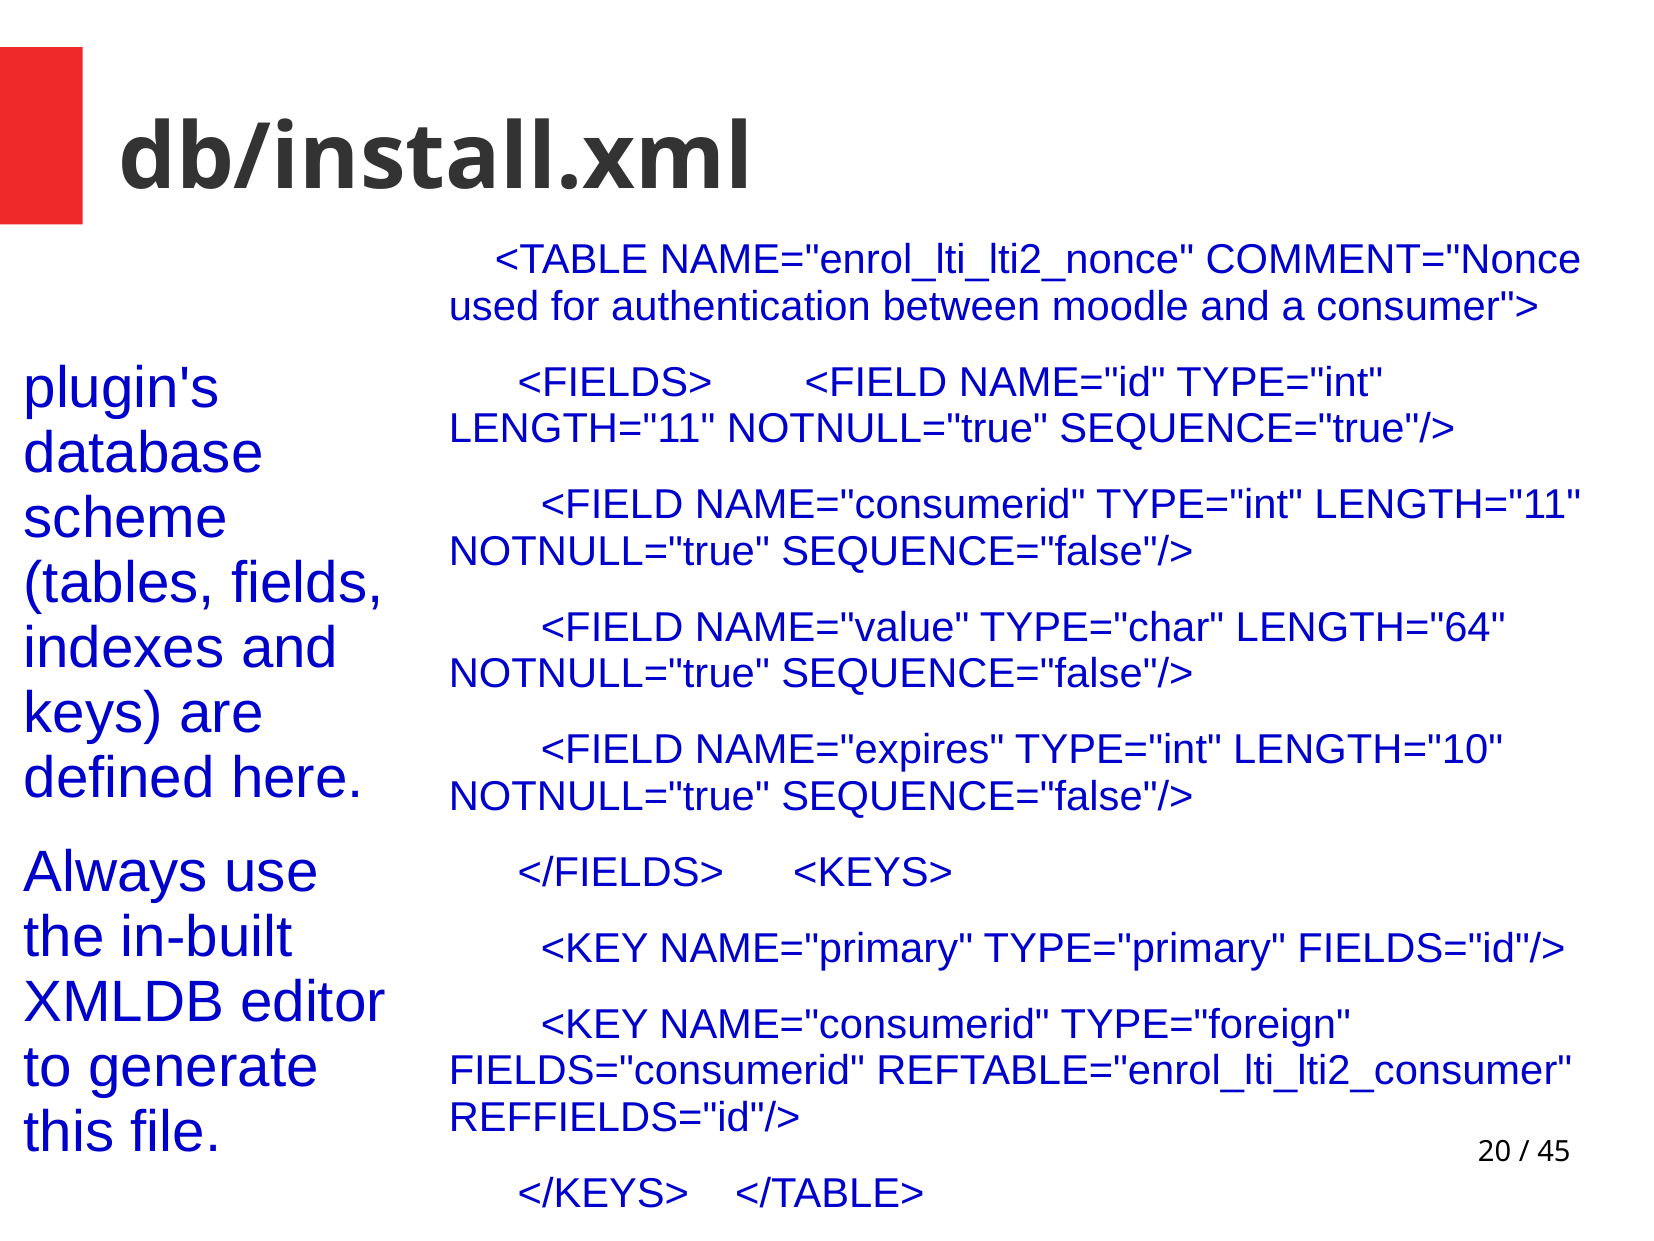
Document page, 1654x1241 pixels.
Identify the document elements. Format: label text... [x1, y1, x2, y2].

list <TABLE NAME="enrol_lti_lti2_nonce" COMMENT="Nonce used for authentication between moodle and a consumer"> <FIELDS> <FIELD NAME="id" TYPE="int" LENGTH="11" NOTNULL="true" SEQUENCE="true"/> <FIELD NAME="consumerid" TYPE="int" LENGTH="11" NOTNULL="true" SEQUENCE="false"/> <FIELD NAME="value" TYPE="char" LENGTH="64" NOTNULL="true" SEQUENCE="false"/> <FIELD NAME="expires" TYPE="int" LENGTH="10" NOTNULL="true" SEQUENCE="false"/> </FIELDS> <KEYS> <KEY NAME="primary" TYPE="primary" FIELDS="id"/> <KEY NAME="consumerid" TYPE="foreign" FIELDS="consumerid" REFTABLE="enrol_lti_lti2_consumer" REFFIELDS="id"/> </KEYS> </TABLE> [448, 236, 1619, 792]
title db/install.xml [118, 49, 1571, 257]
list plugin's database scheme (tables, fields, indexes and keys) are defined here. Always use the in-built XMLDB editor to generate this file. [23, 354, 390, 1074]
